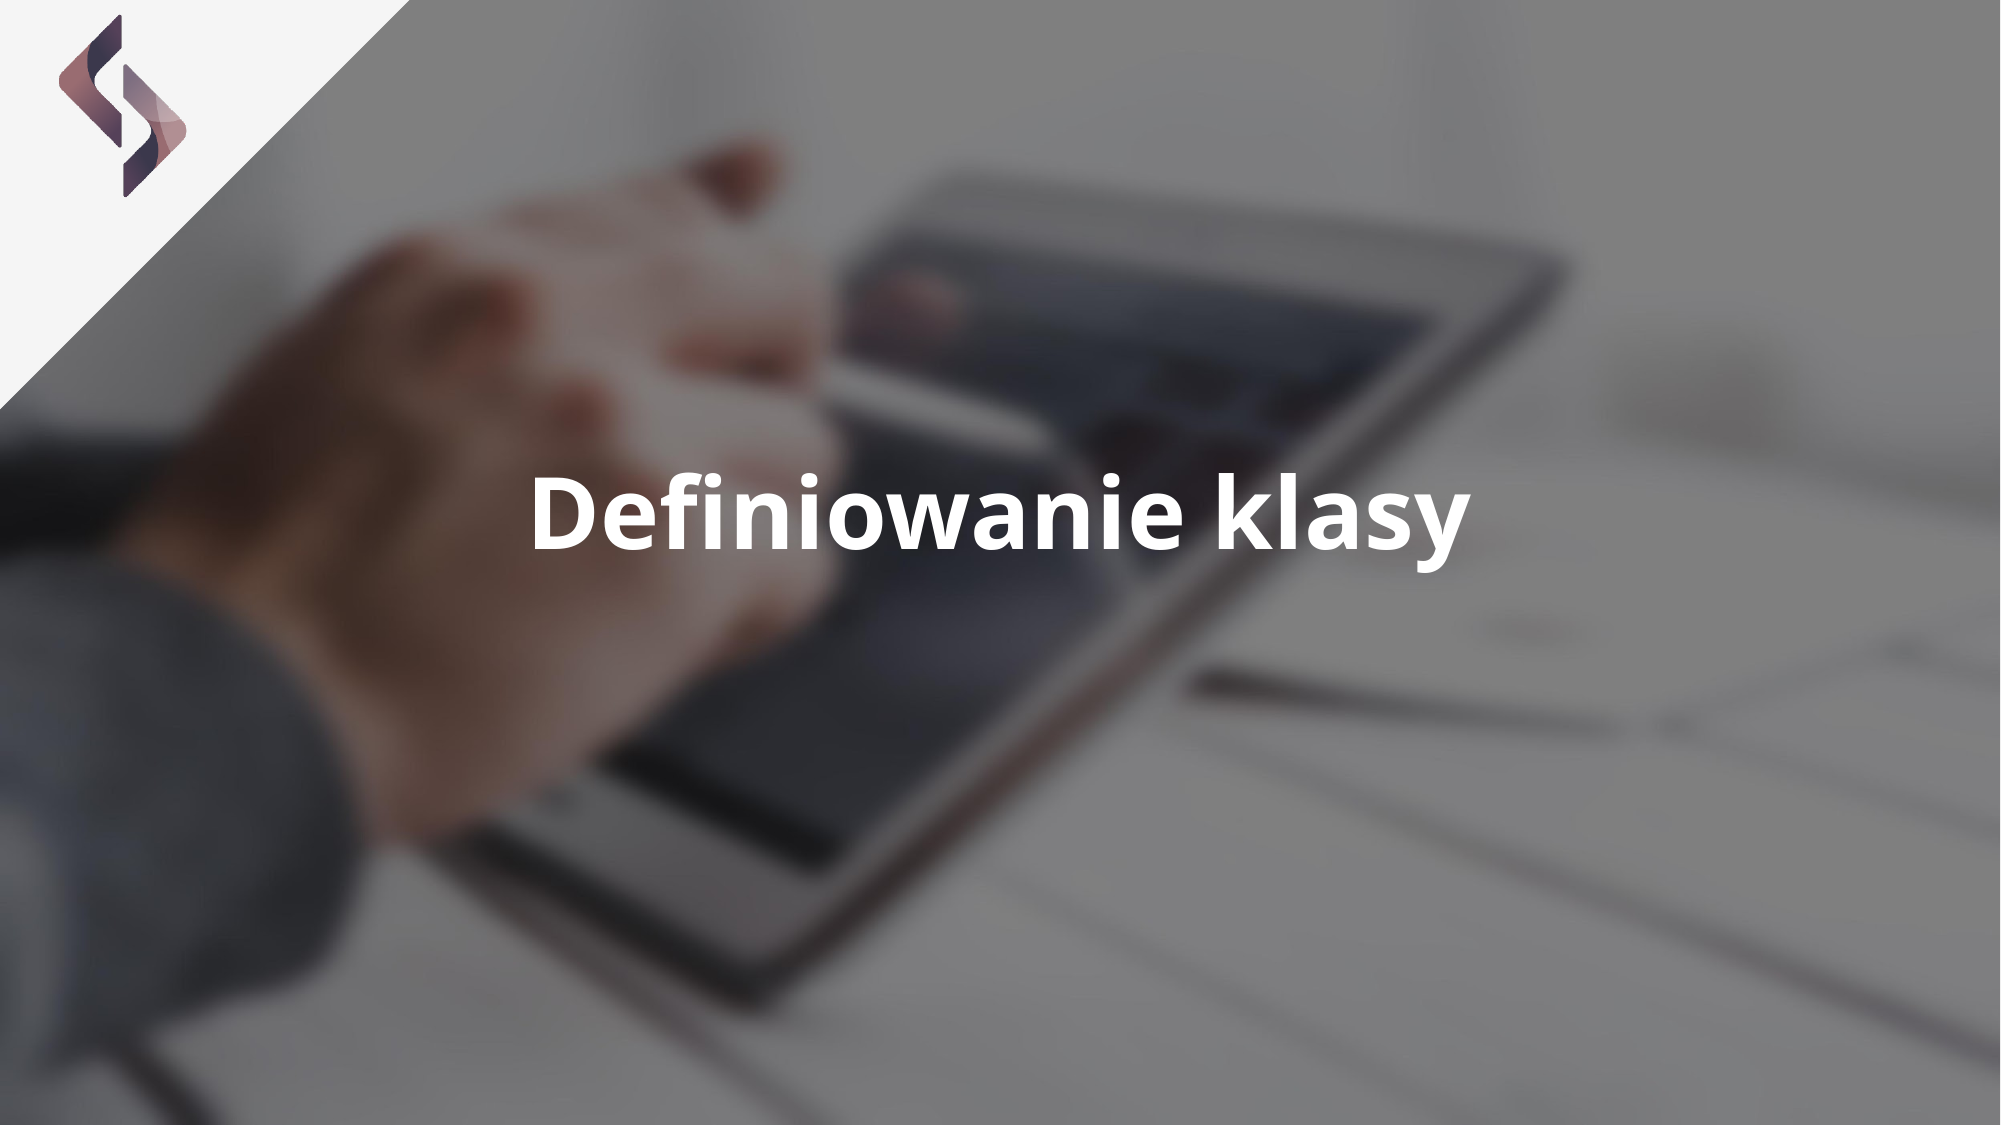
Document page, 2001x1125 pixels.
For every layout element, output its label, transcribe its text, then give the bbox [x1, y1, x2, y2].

picture [0, 0, 2001, 1125]
text_box Definiowanie klasy [249, 258, 1750, 579]
